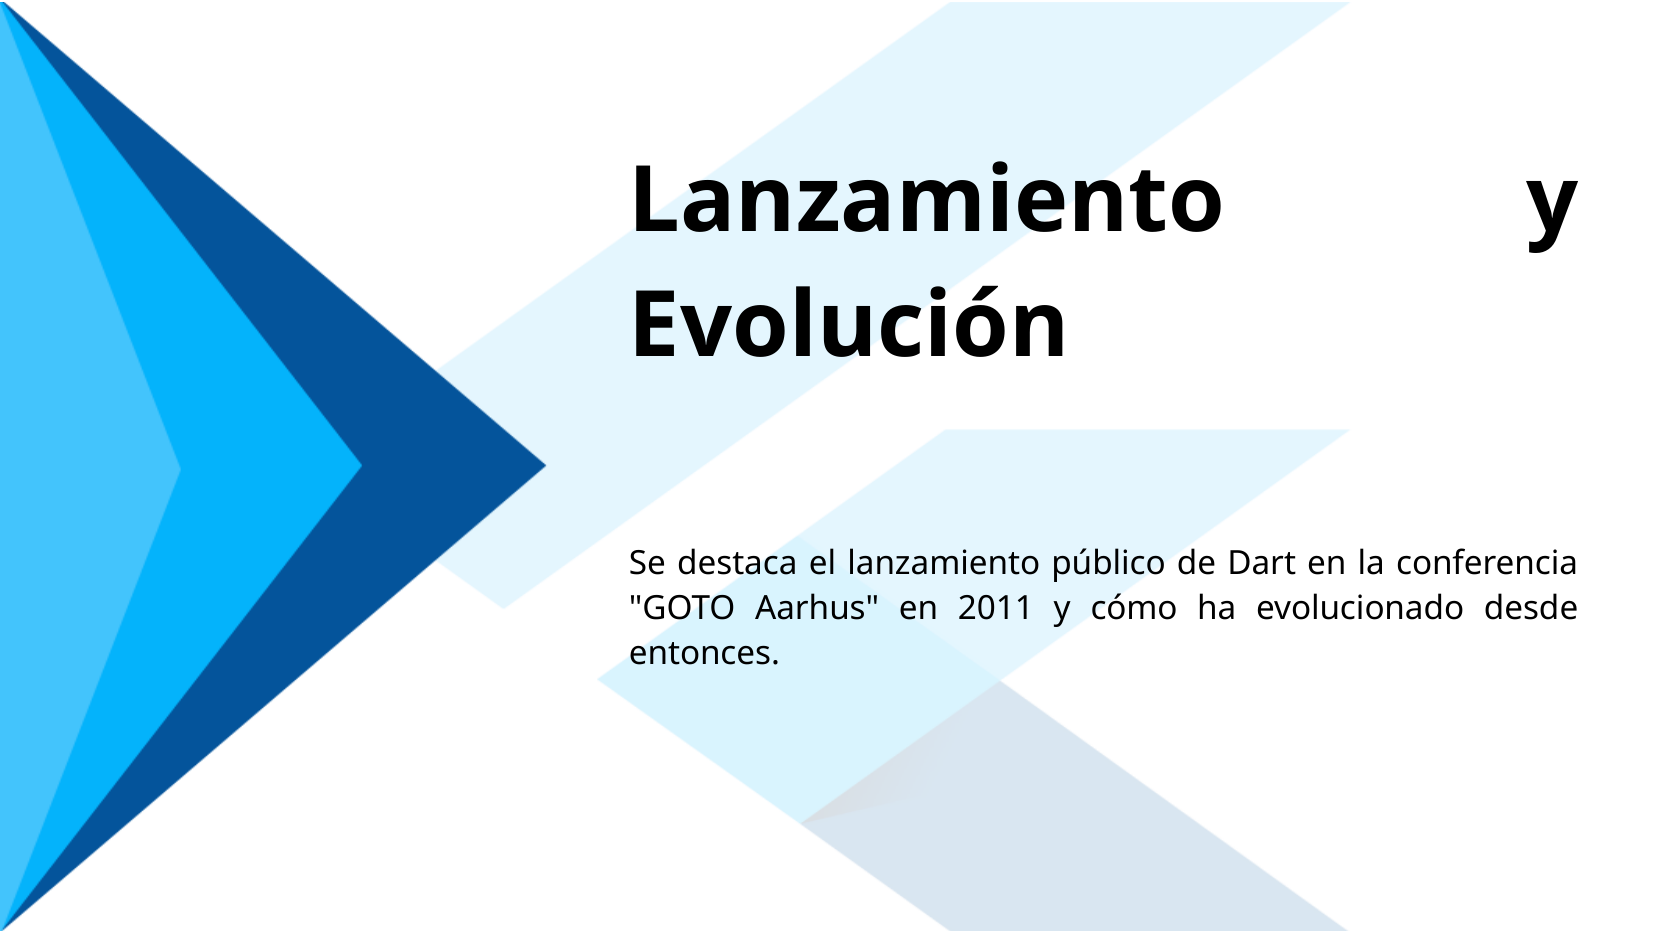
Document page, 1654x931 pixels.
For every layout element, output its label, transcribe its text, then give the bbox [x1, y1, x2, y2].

text_box Se destaca el lanzamiento público de Dart en la conferencia "GOTO Aarhus" en 2011 y cómo ha evolucionado desde entonces. [614, 531, 1595, 813]
picture [0, 2, 1654, 931]
text_box Lanzamiento y Evolución [614, 126, 1595, 402]
